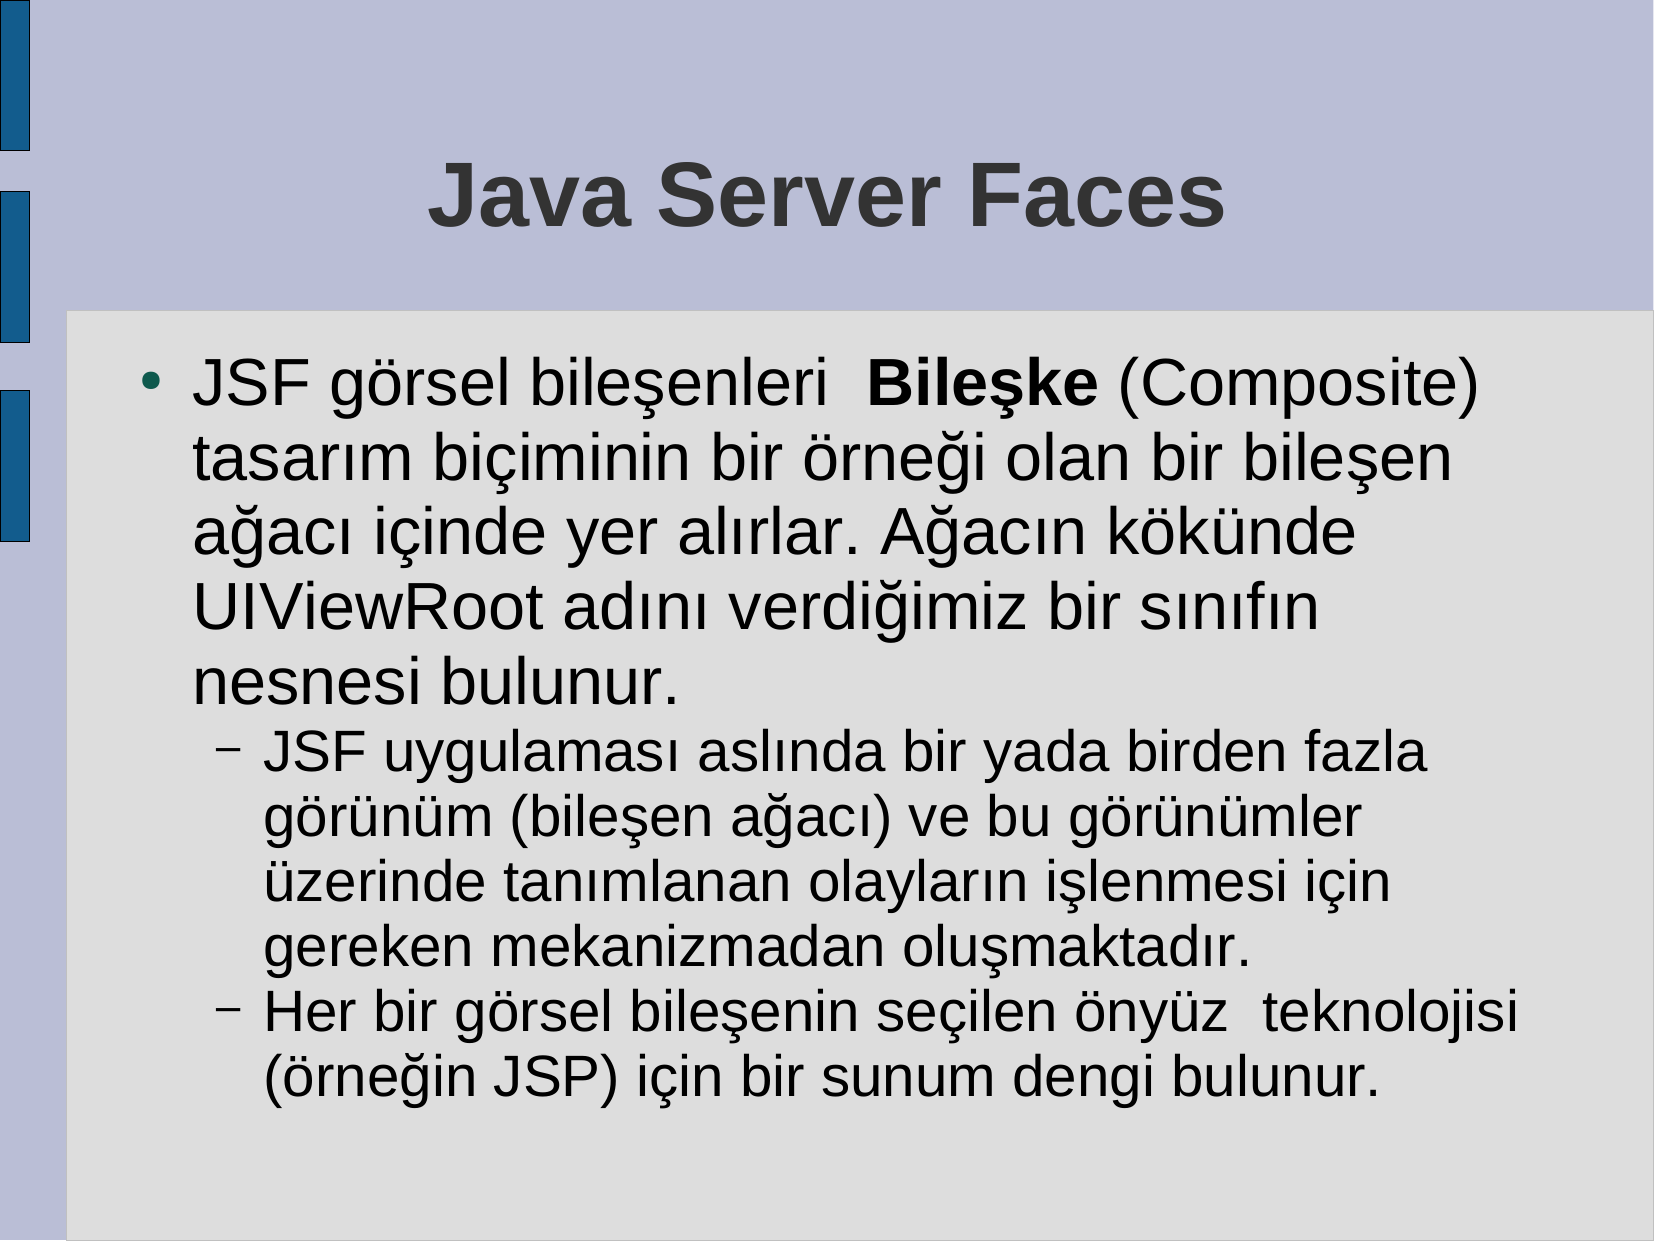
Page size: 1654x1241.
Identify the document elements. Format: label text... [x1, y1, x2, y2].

list JSF görsel bileşenleri Bileşke (Composite) tasarım biçiminin bir örneği olan bir bileşen ağacı içinde yer alırlar. Ağacın kökünde UIViewRoot adını verdiğimiz bir sınıfın nesnesi bulunur. JSF uygulaması aslında bir yada birden fazla görünüm (bileşen ağacı) ve bu görünümler üzerinde tanımlanan olayların işlenmesi için gereken mekanizmadan oluşmaktadır. Her bir görsel bileşenin seçilen önyüz teknolojisi (örneğin JSP) için bir sunum dengi bulunur. [121, 344, 1534, 1127]
title Java Server Faces [121, 91, 1534, 299]
